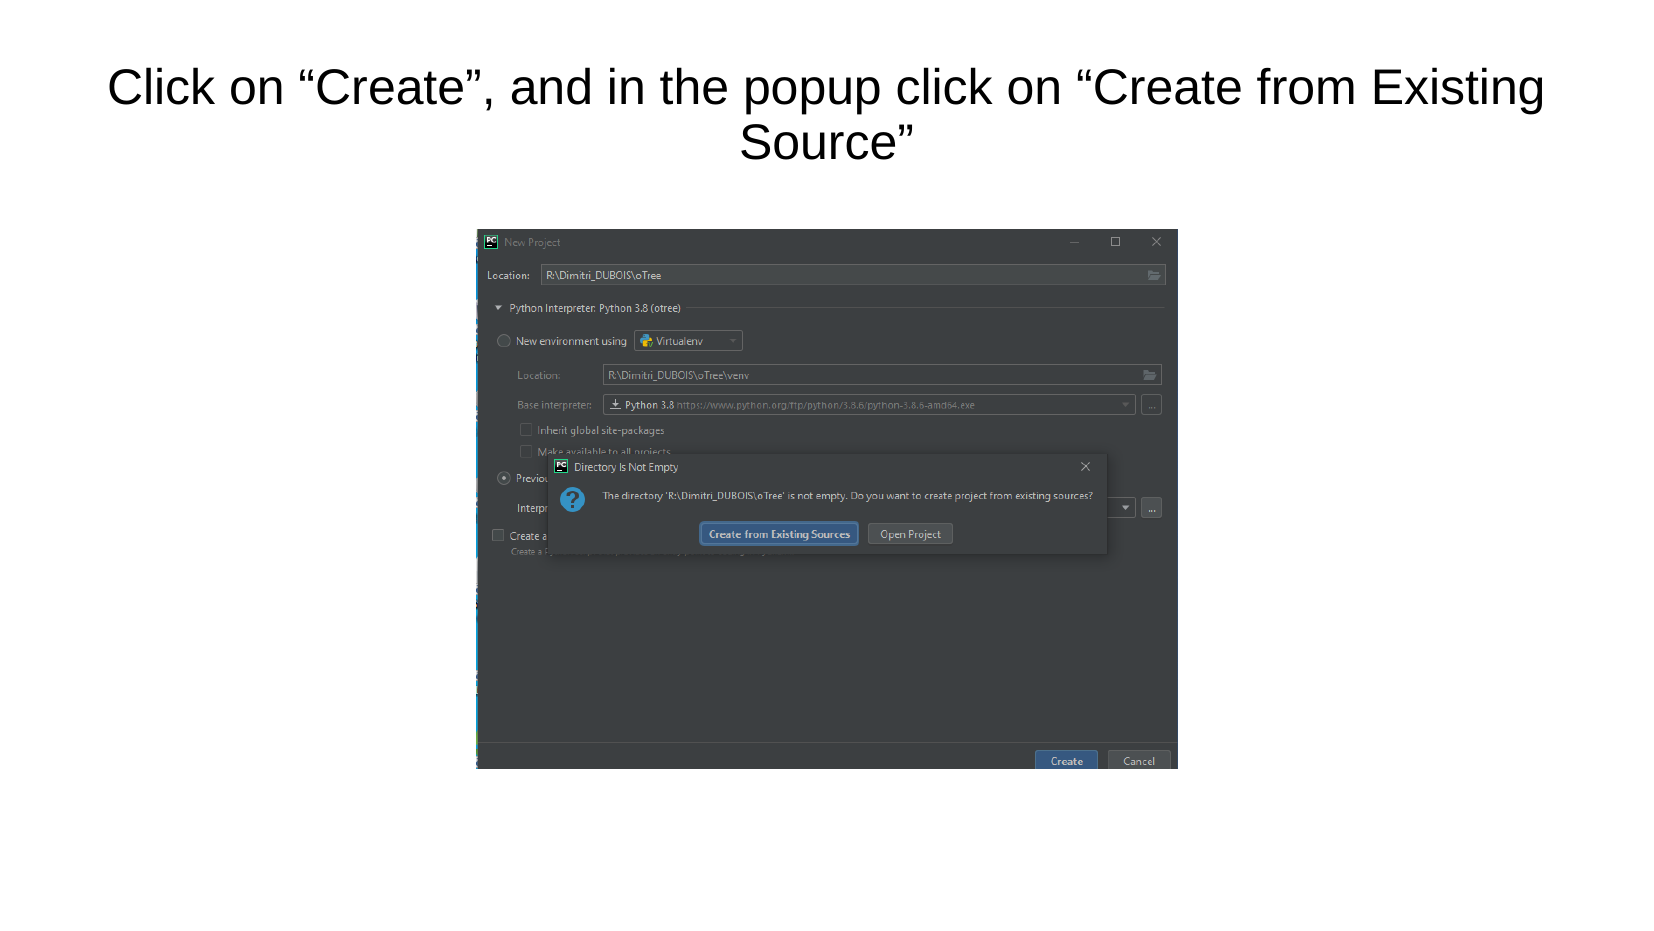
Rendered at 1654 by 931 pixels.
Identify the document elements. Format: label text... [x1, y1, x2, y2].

picture [476, 229, 1178, 769]
title Click on “Create”, and in the popup click on “Create from Existing Source” [82, 37, 1571, 193]
